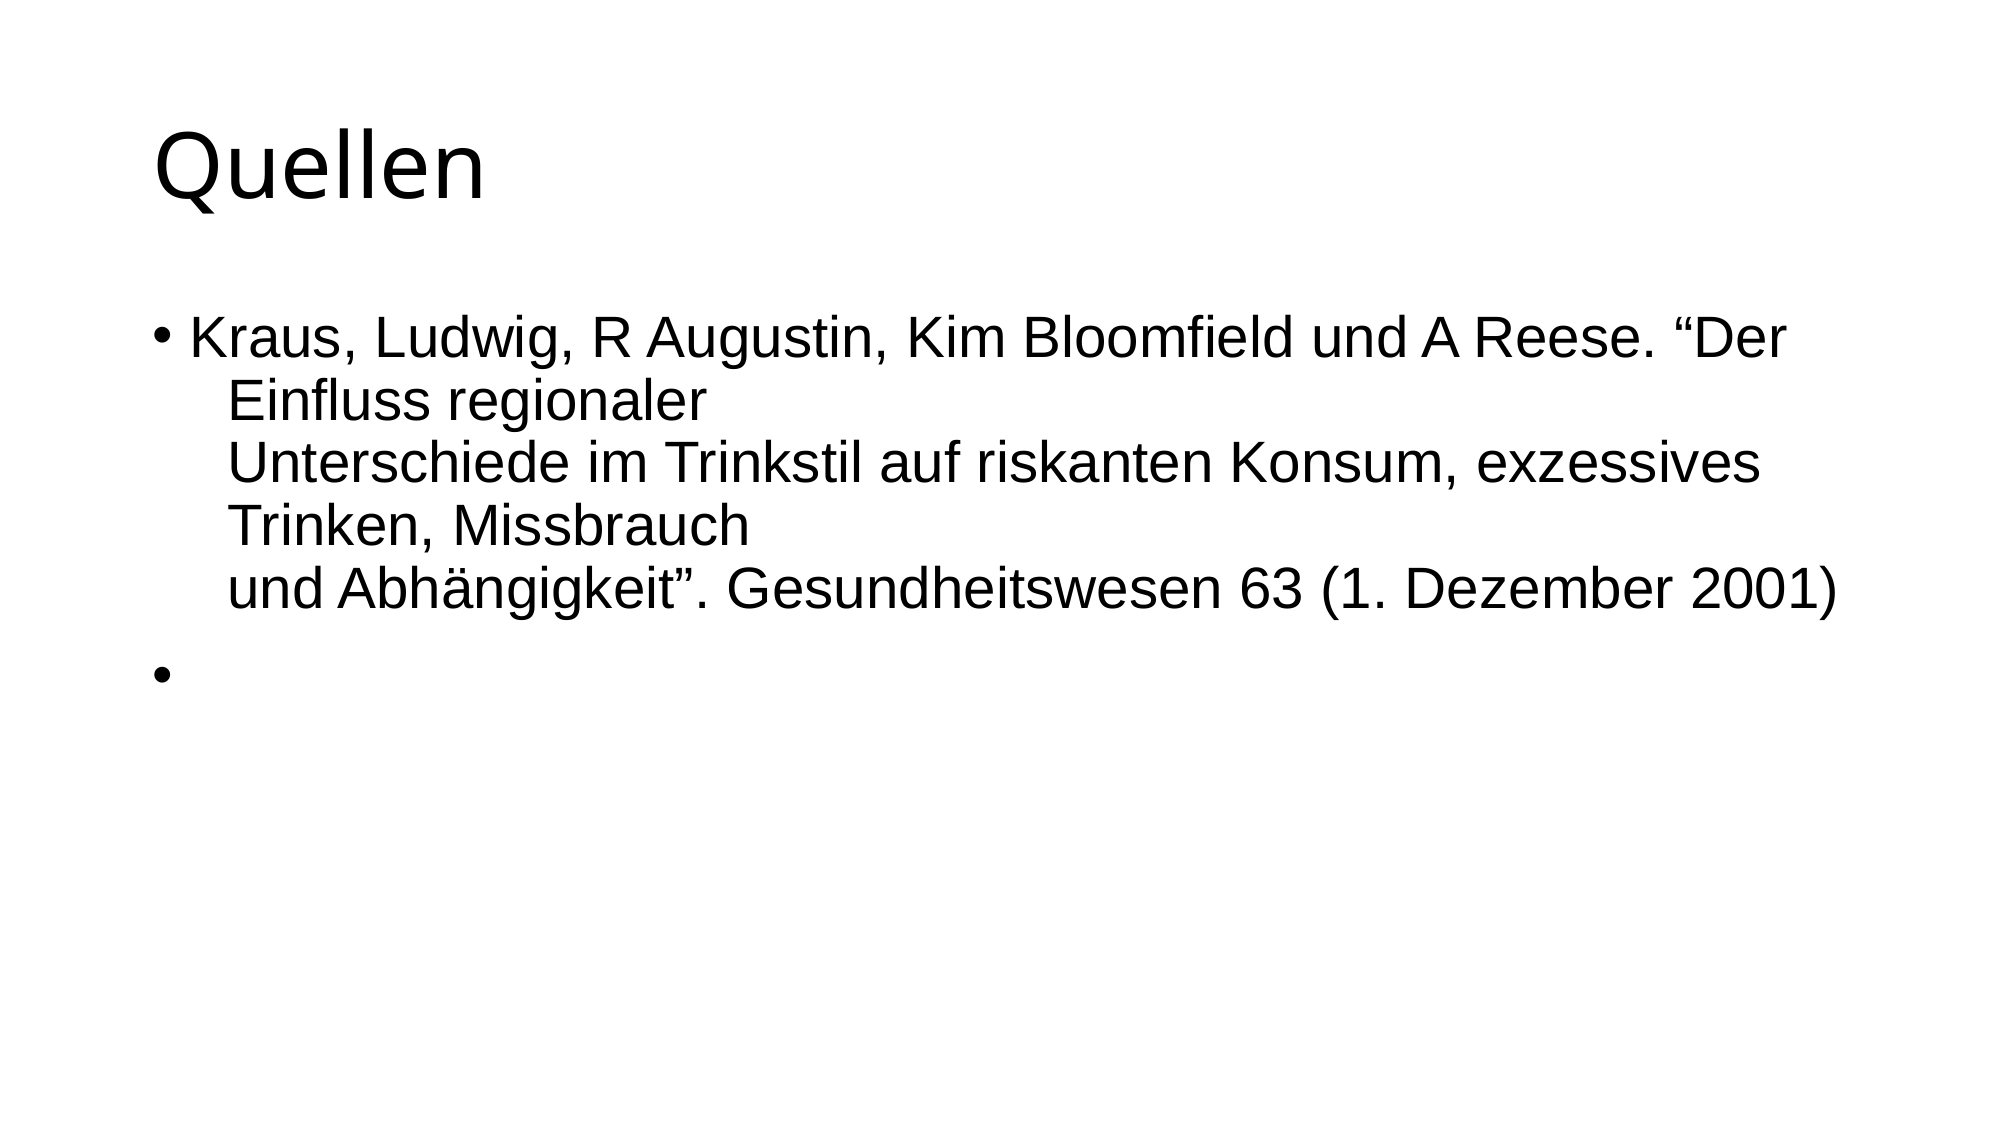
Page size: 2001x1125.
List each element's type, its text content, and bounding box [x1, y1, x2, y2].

title Quellen [137, 59, 1863, 278]
list Kraus, Ludwig, R Augustin, Kim Bloomfield und A Reese. “Der Einfluss regionaler Unterschiede im Trinkstil auf riskanten Konsum, exzessives Trinken, Missbrauch und Abhängigkeit”. Gesundheitswesen 63 (1. Dezember 2001) [137, 299, 1863, 1014]
